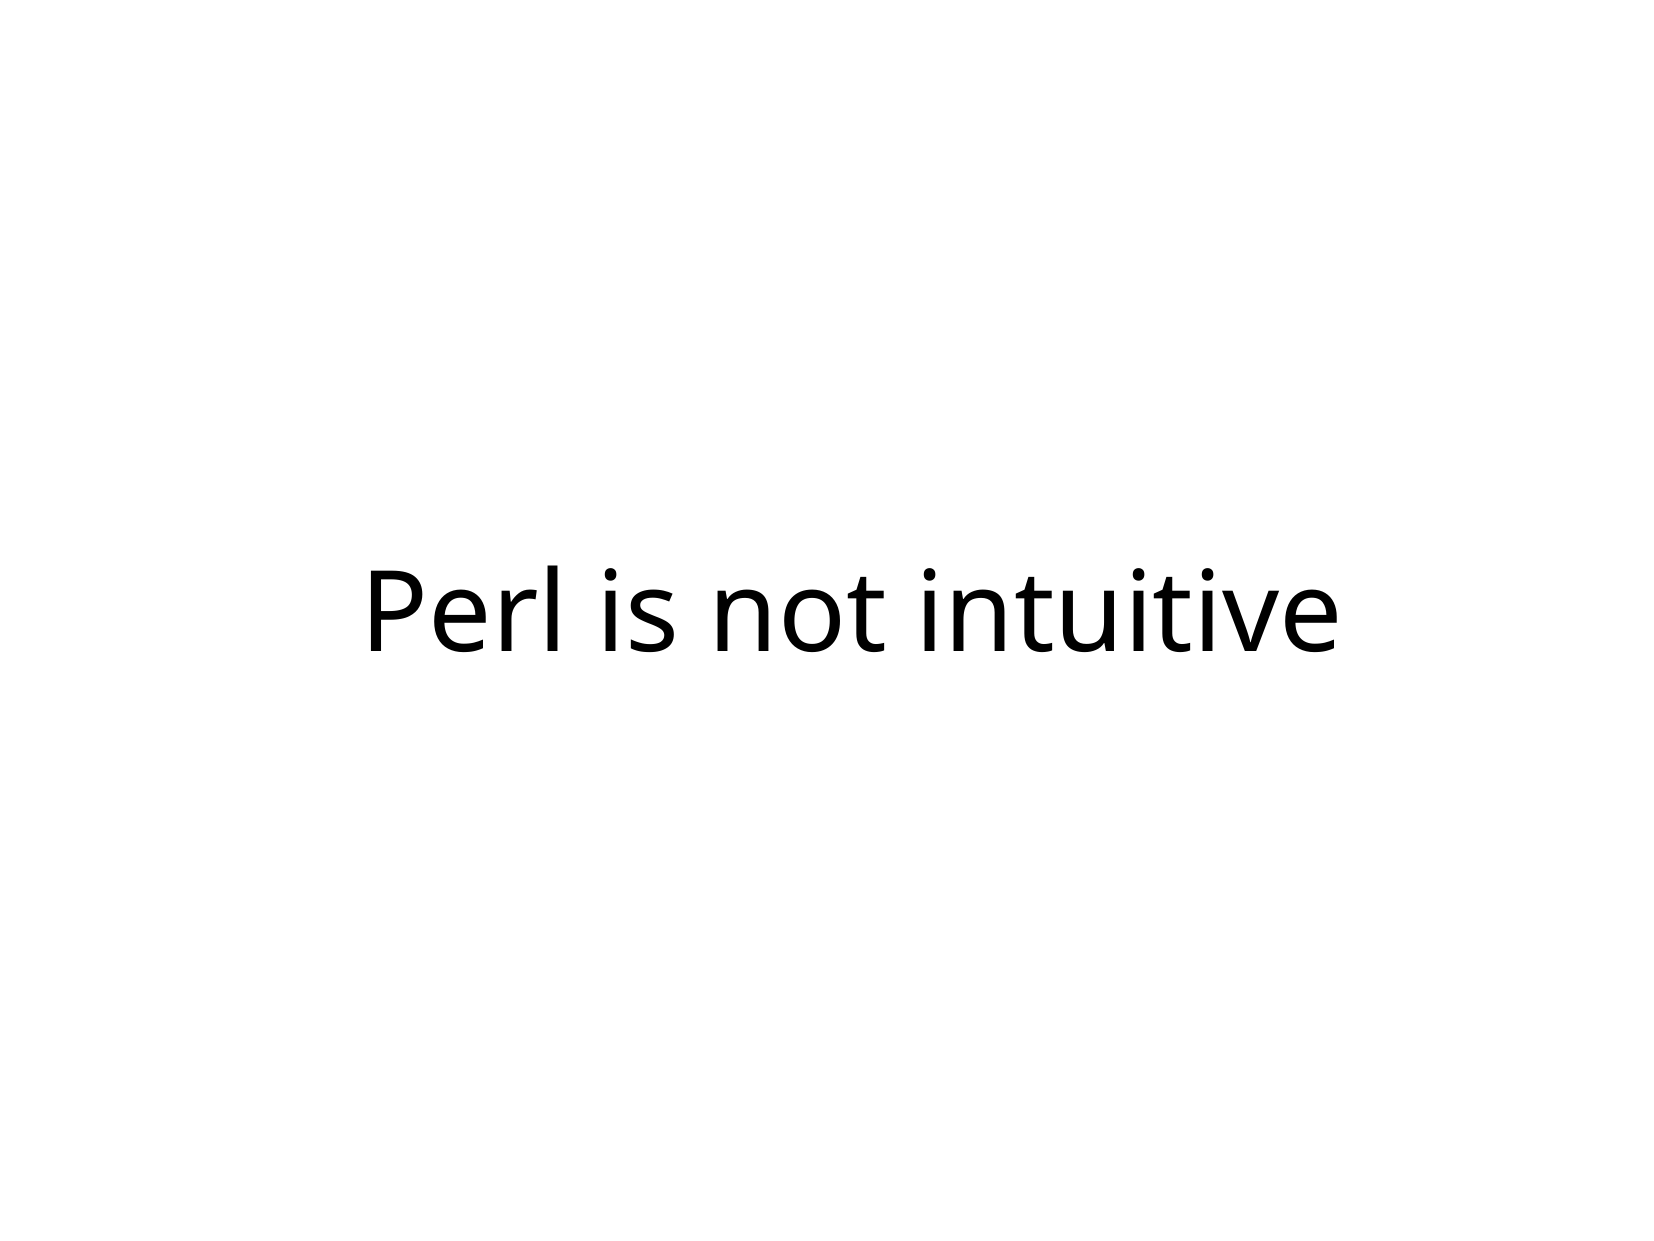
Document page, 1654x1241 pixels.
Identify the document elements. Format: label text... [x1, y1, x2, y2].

list Perl is not intuitive [82, 290, 1571, 1109]
